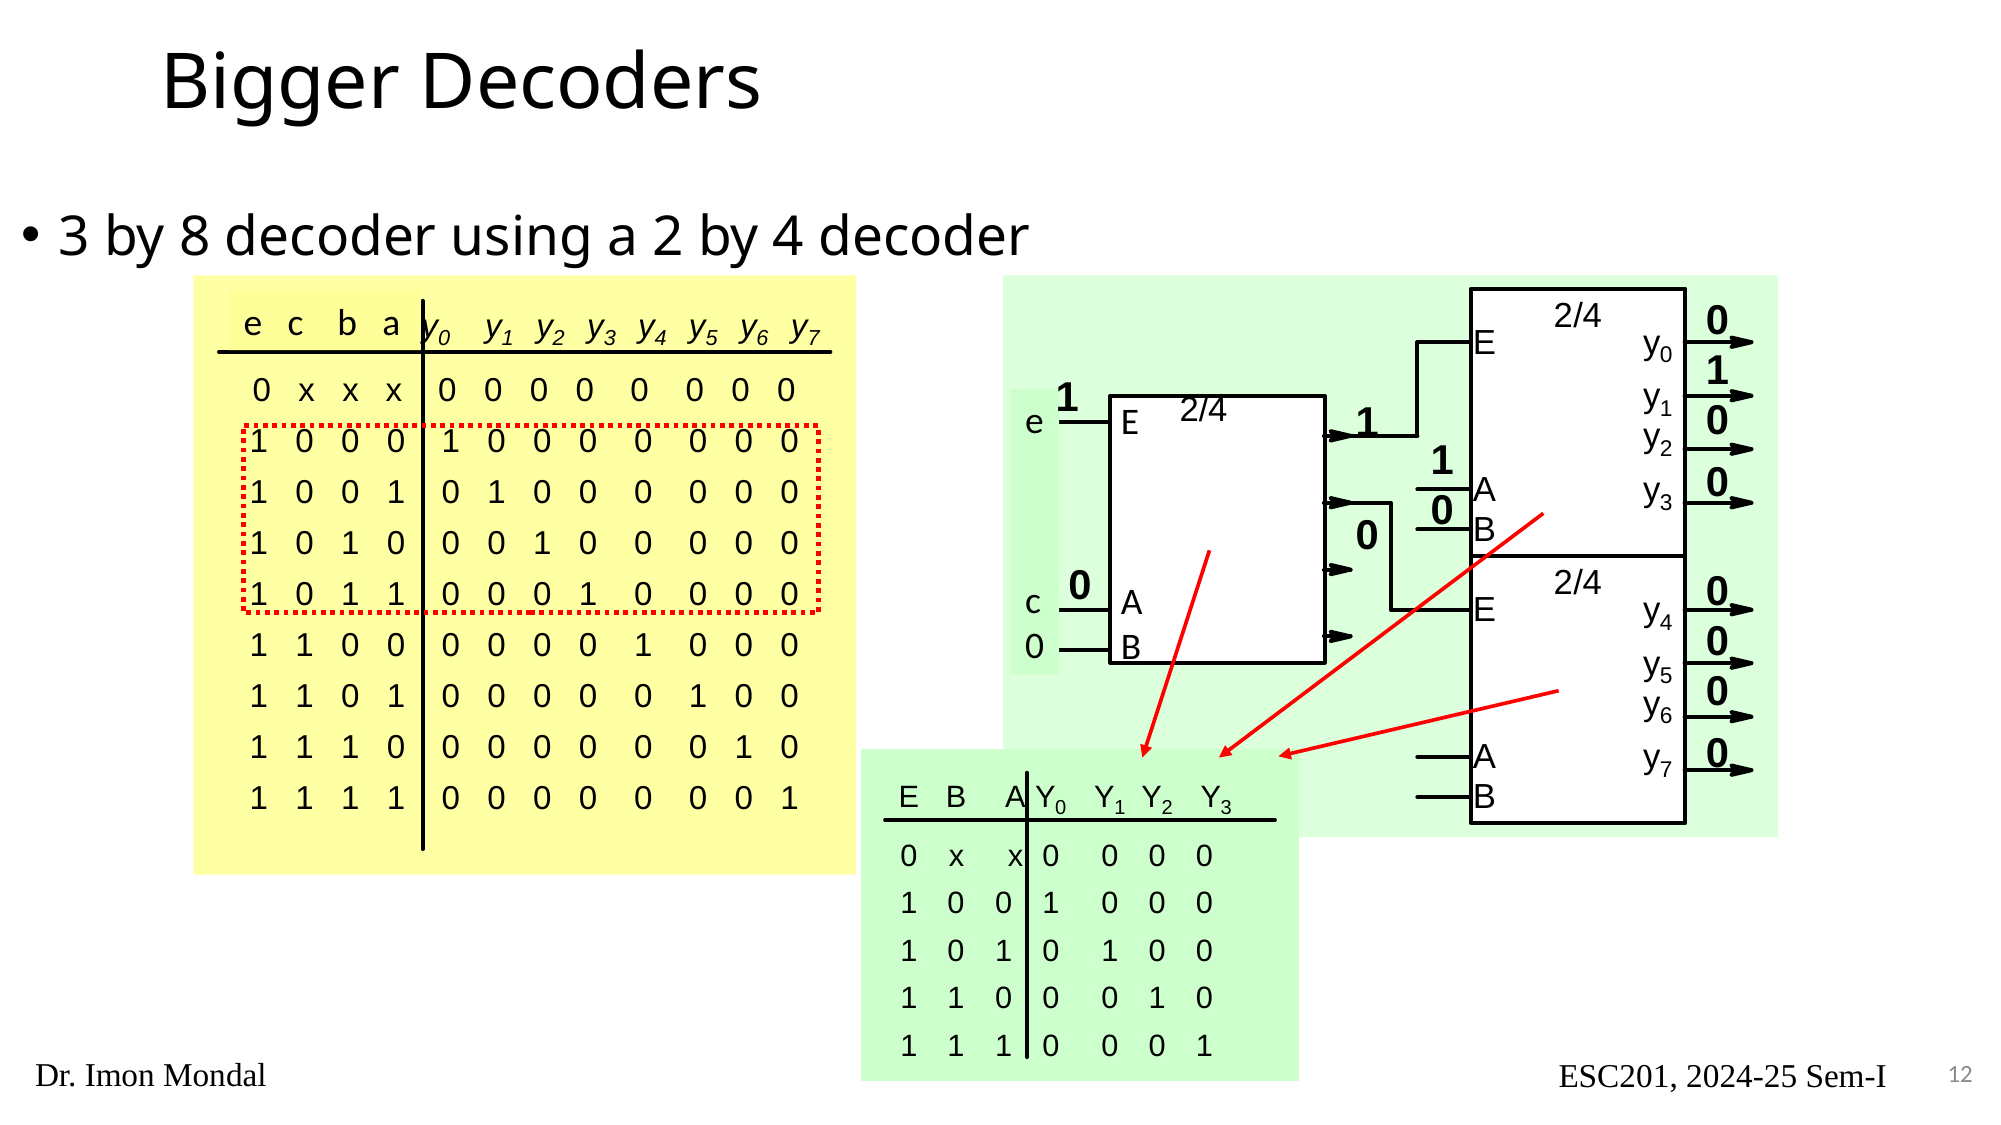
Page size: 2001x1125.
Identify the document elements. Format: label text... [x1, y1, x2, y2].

text_box 1 0 [1415, 425, 1469, 541]
text_box 0 [1690, 556, 1744, 606]
text_box 0 [1340, 500, 1394, 566]
title Bigger Decoders [145, 19, 1871, 149]
list 3 by 8 decoder using a 2 by 4 decoder [6, 166, 1988, 271]
text_box 1 [1040, 362, 1094, 428]
text_box 0 [1690, 671, 1744, 718]
text_box 0 [1053, 550, 1107, 616]
text_box 0 [1690, 401, 1744, 447]
text_box E A B [1106, 389, 1158, 675]
text_box 0 [1690, 447, 1744, 513]
text_box 1 [1690, 335, 1744, 401]
text_box 0 [1690, 606, 1744, 671]
chart [193, 275, 856, 875]
text_box e c 0 [1010, 389, 1060, 674]
text_box e c b a [228, 290, 421, 351]
chart [861, 275, 1779, 1082]
text_box 0 [1690, 285, 1744, 335]
text_box 1 [1340, 387, 1394, 453]
text_box 0 [1690, 718, 1744, 784]
